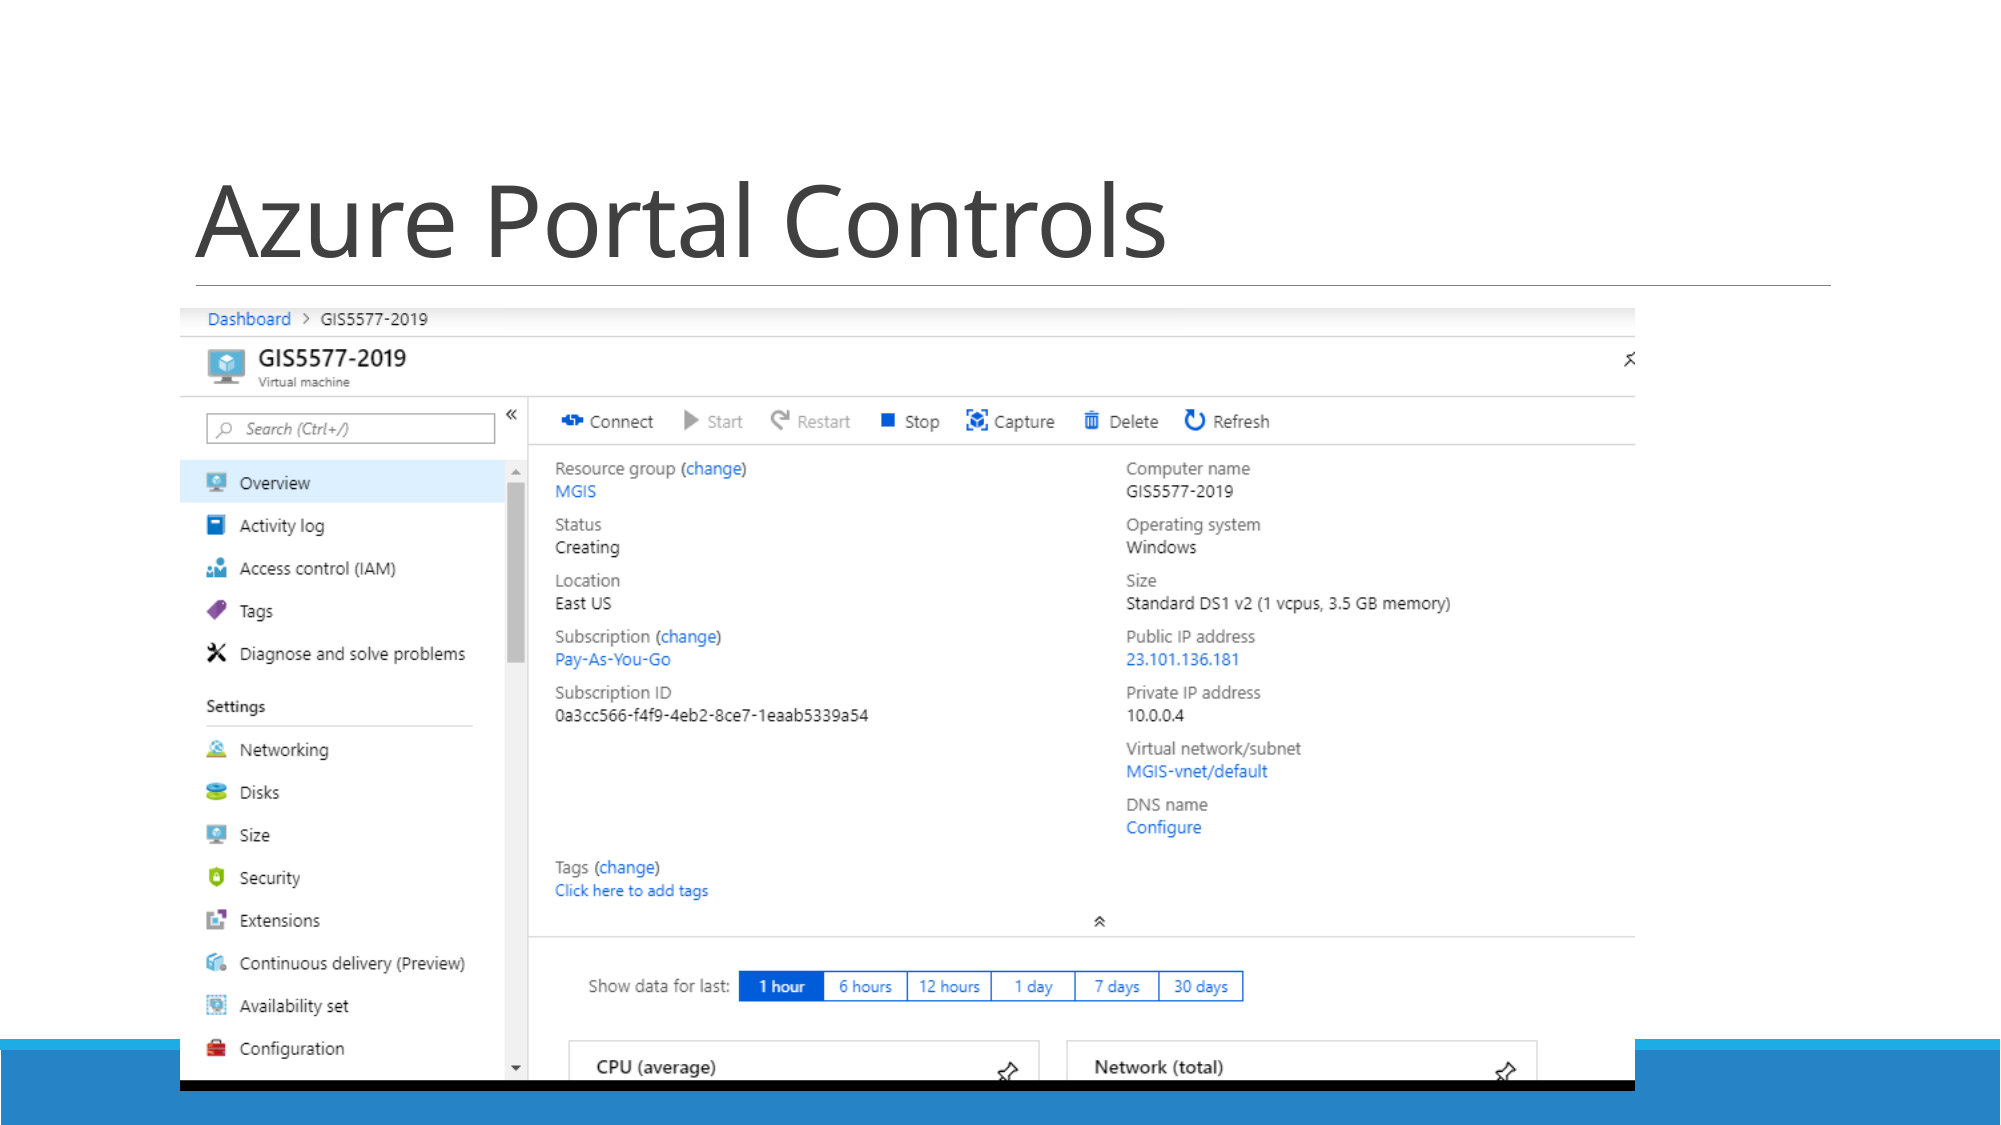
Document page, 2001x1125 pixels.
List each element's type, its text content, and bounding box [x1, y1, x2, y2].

picture [180, 308, 1635, 1091]
title Azure Portal Controls [180, 47, 1831, 286]
